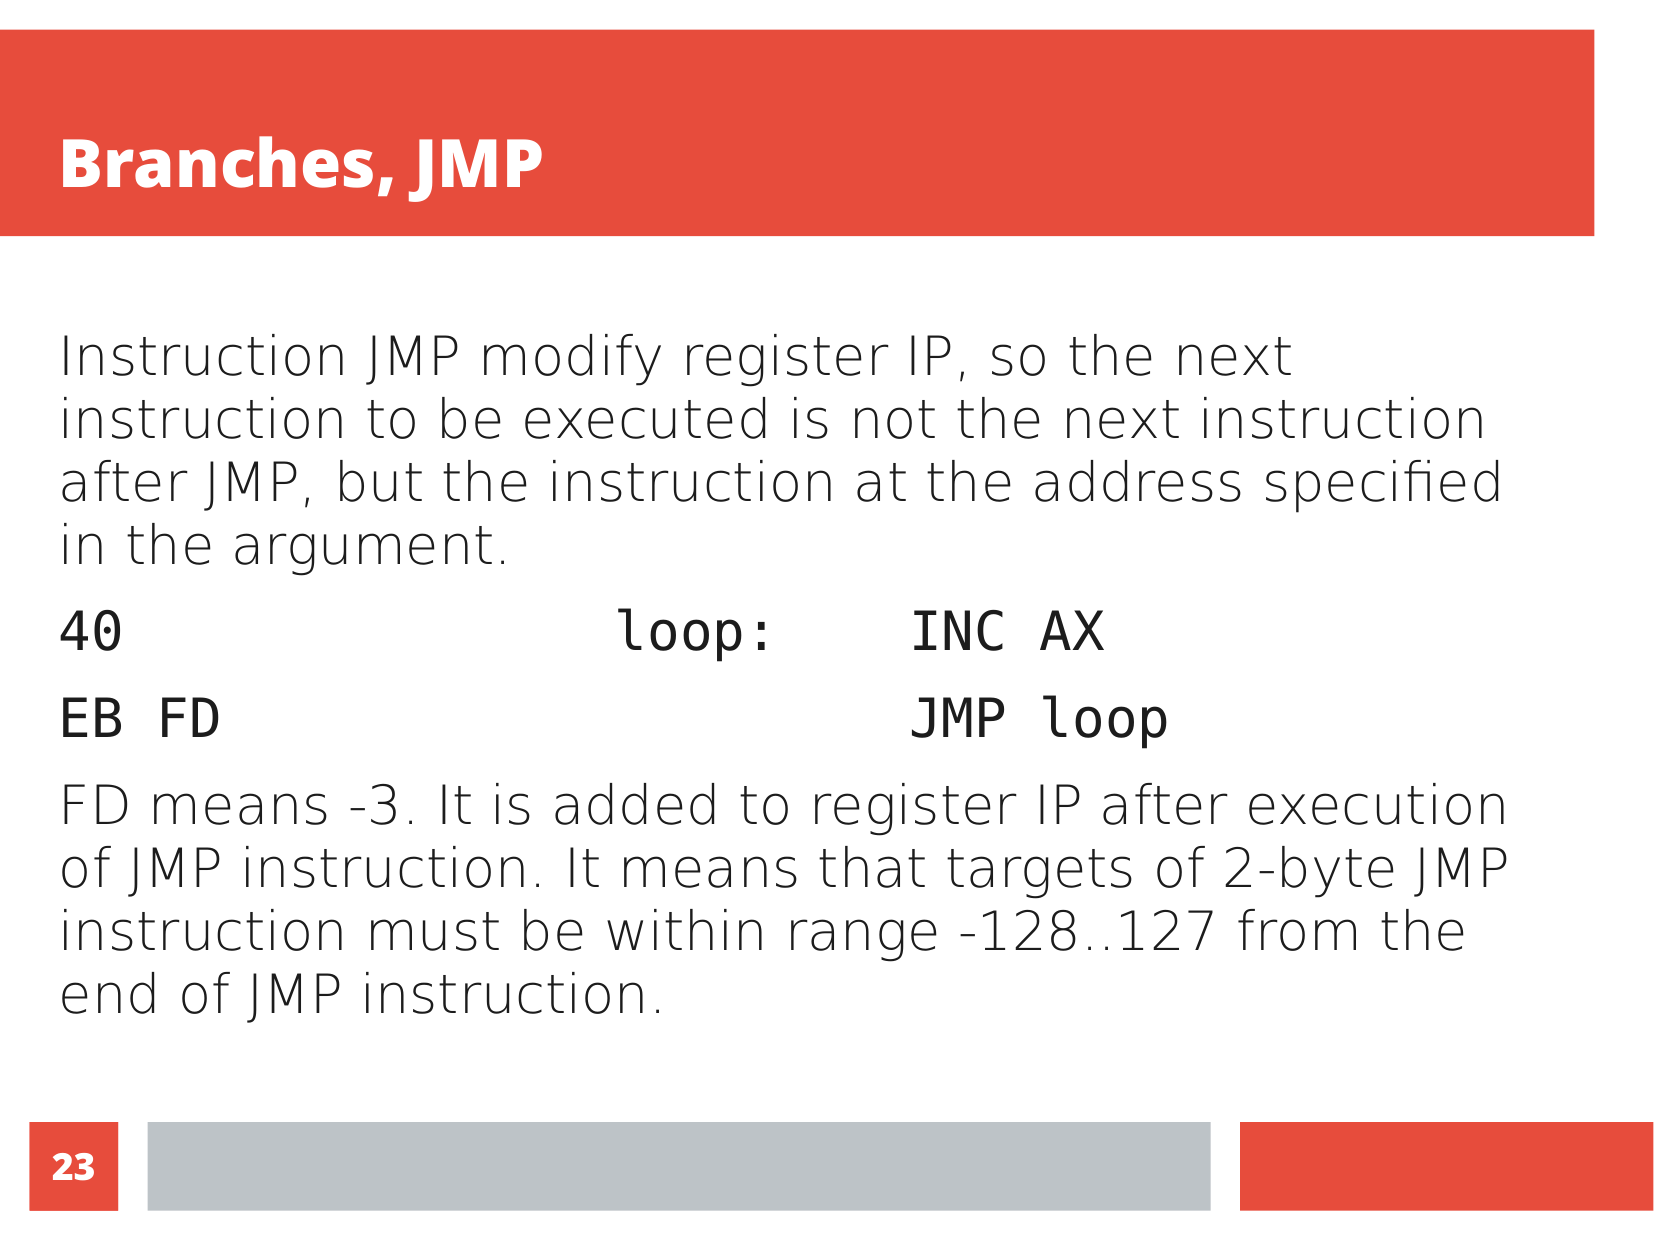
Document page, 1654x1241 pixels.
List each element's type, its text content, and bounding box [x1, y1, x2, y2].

title Branches, JMP [59, 59, 1595, 207]
list Instruction JMP modify register IP, so the next instruction to be executed is not the next instruction after JMP, but the instruction at the address specified in the argument. 40 loop: INC AX EB FD JMP loop FD means -3. It is added to register IP after execution of JMP instruction. It means that targets of 2-byte JMP instruction must be within range -128..127 from the end of JMP instruction. [59, 324, 1565, 1093]
